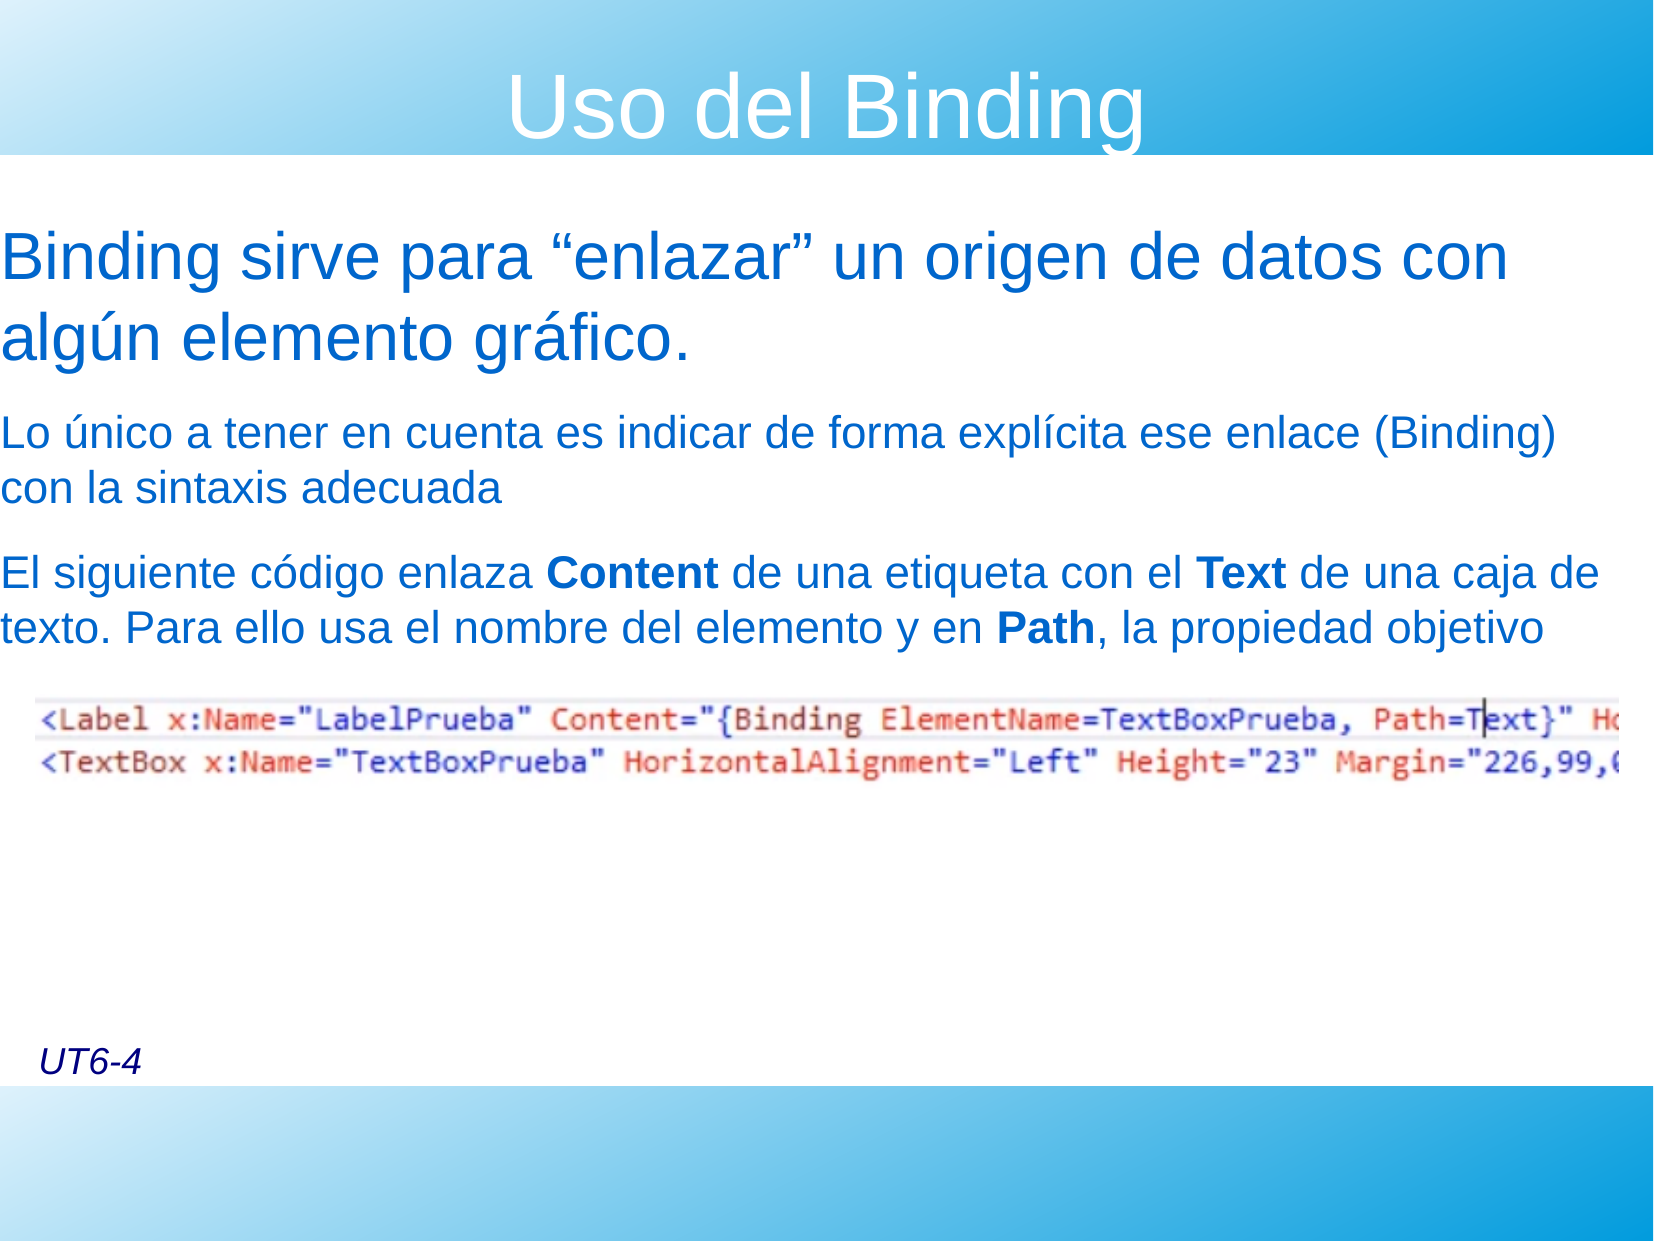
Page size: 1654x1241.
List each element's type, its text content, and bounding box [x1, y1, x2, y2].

picture [35, 694, 1619, 789]
title Uso del Binding [82, 46, 1571, 158]
text_box UT6-4 [23, 1033, 308, 1091]
list Binding sirve para “enlazar” un origen de datos con algún elemento gráfico. Lo único a tener en cuenta es indicar de forma explícita ese enlace (Binding) con la sintaxis adecuada El siguiente código enlaza Content de una etiqueta con el Text de una caja de texto. Para ello usa el nombre del elemento y en Path, la propiedad objetivo [0, 213, 1642, 497]
